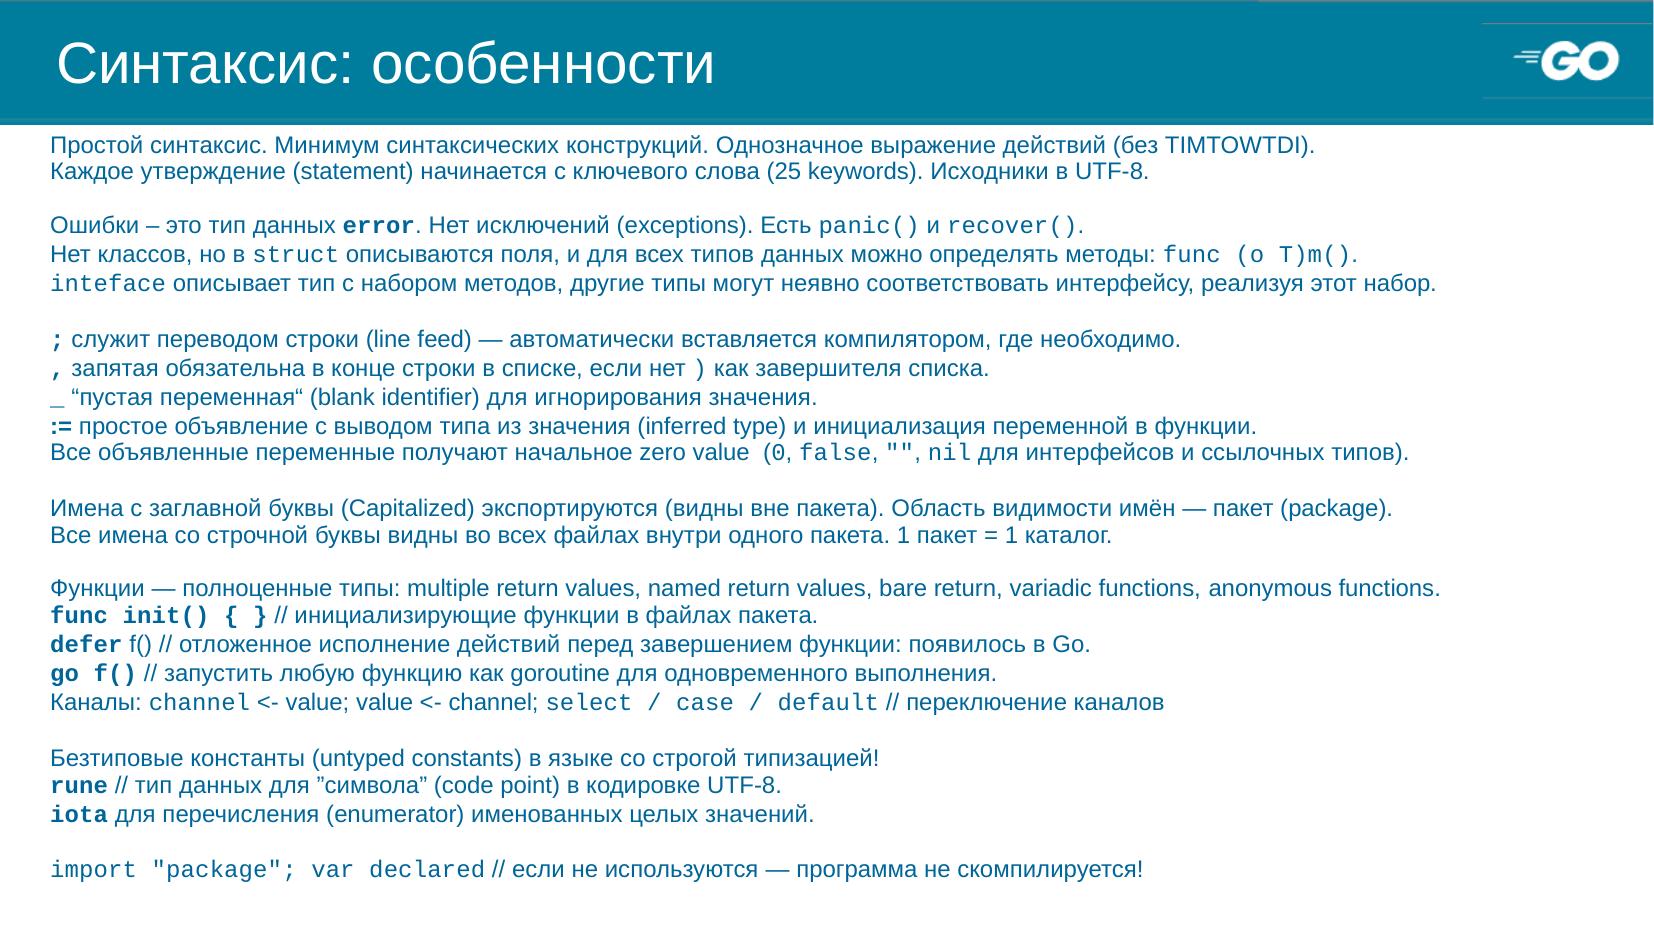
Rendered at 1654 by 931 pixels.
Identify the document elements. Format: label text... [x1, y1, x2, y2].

text_box Синтаксис: особенности [41, 23, 1495, 104]
picture [1542, 41, 1619, 81]
text_box Простой синтаксис. Минимум синтаксических конструкций. Однозначное выражение действий (без TIMTOWTDI). Каждое утверждение (statement) начинается с ключевого слова (25 keywords). Исходники в UTF-8. Ошибки – это тип данных error. Нет исключений (exceptions). Есть panic() и recover(). Нет классов, но в struct описываются поля, и для всех типов данных можно определять методы: func (o T)m(). inteface описывает тип с набором методов, другие типы могут неявно соответствовать интерфейсу, реализуя этот набор. ; служит переводом строки (line feed) — автоматически вставляется компилятором, где необходимо. , запятая обязательна в конце строки в списке, если нет ) как завершителя списка. _ “пустая переменная“ (blank identifier) для игнорирования значения. := простое объявление с выводом типа из значения (inferred type) и инициализация переменной в функции. Все объявленные переменные получают начальное zero value (0, false, "", nil для интерфейсов и ссылочных типов). Имена с заглавной буквы (Capitalized) экспортируются (видны вне пакета). Область видимости имён — пакет (package). Все имена со строчной буквы видны во всех файлах внутри одного пакета. 1 пакет = 1 каталог. Функции — полноценные типы: multiple return values, named return values, bare return, variadic functions, anonymous functions. func init() { } // инициализирующие функции в файлах пакета. defer f() // отложенное исполнение действий перед завершением функции: появилось в Go. go f() // запустить любую функцию как goroutine для одновременного выполнения. Каналы: channel <- value; value <- channel; select / case / default // переключение каналов Безтиповые константы (untyped constants) в языке со строгой типизацией! rune // тип данных для ”символа” (code point) в кодировке UTF-8. iota для перечисления (enumerator) именованных целых значений. import "package"; var declared // если не используются — программа не скомпилируется! [35, 124, 1619, 898]
